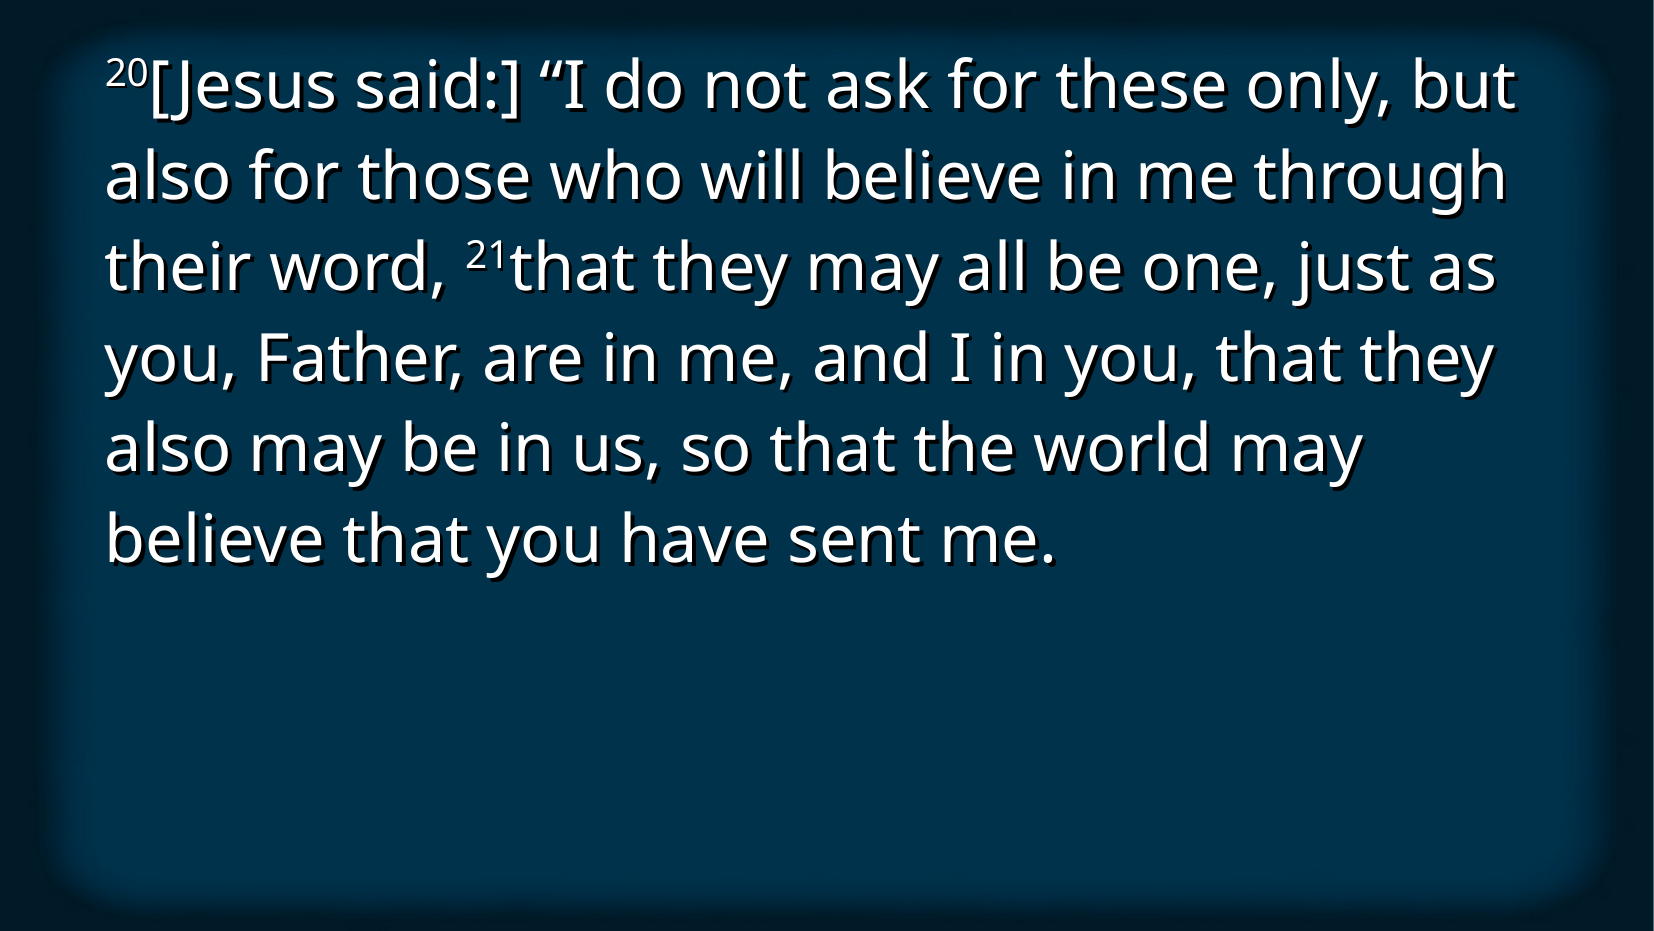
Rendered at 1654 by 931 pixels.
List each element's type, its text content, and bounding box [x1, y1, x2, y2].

picture [0, 0, 1654, 931]
text_box 20[Jesus said:] “I do not ask for these only, but also for those who will believe in me through their word, 21that they may all be one, just as you, Father, are in me, and I in you, that they also may be in us, so that the world may believe that you have sent me. [90, 30, 1576, 578]
